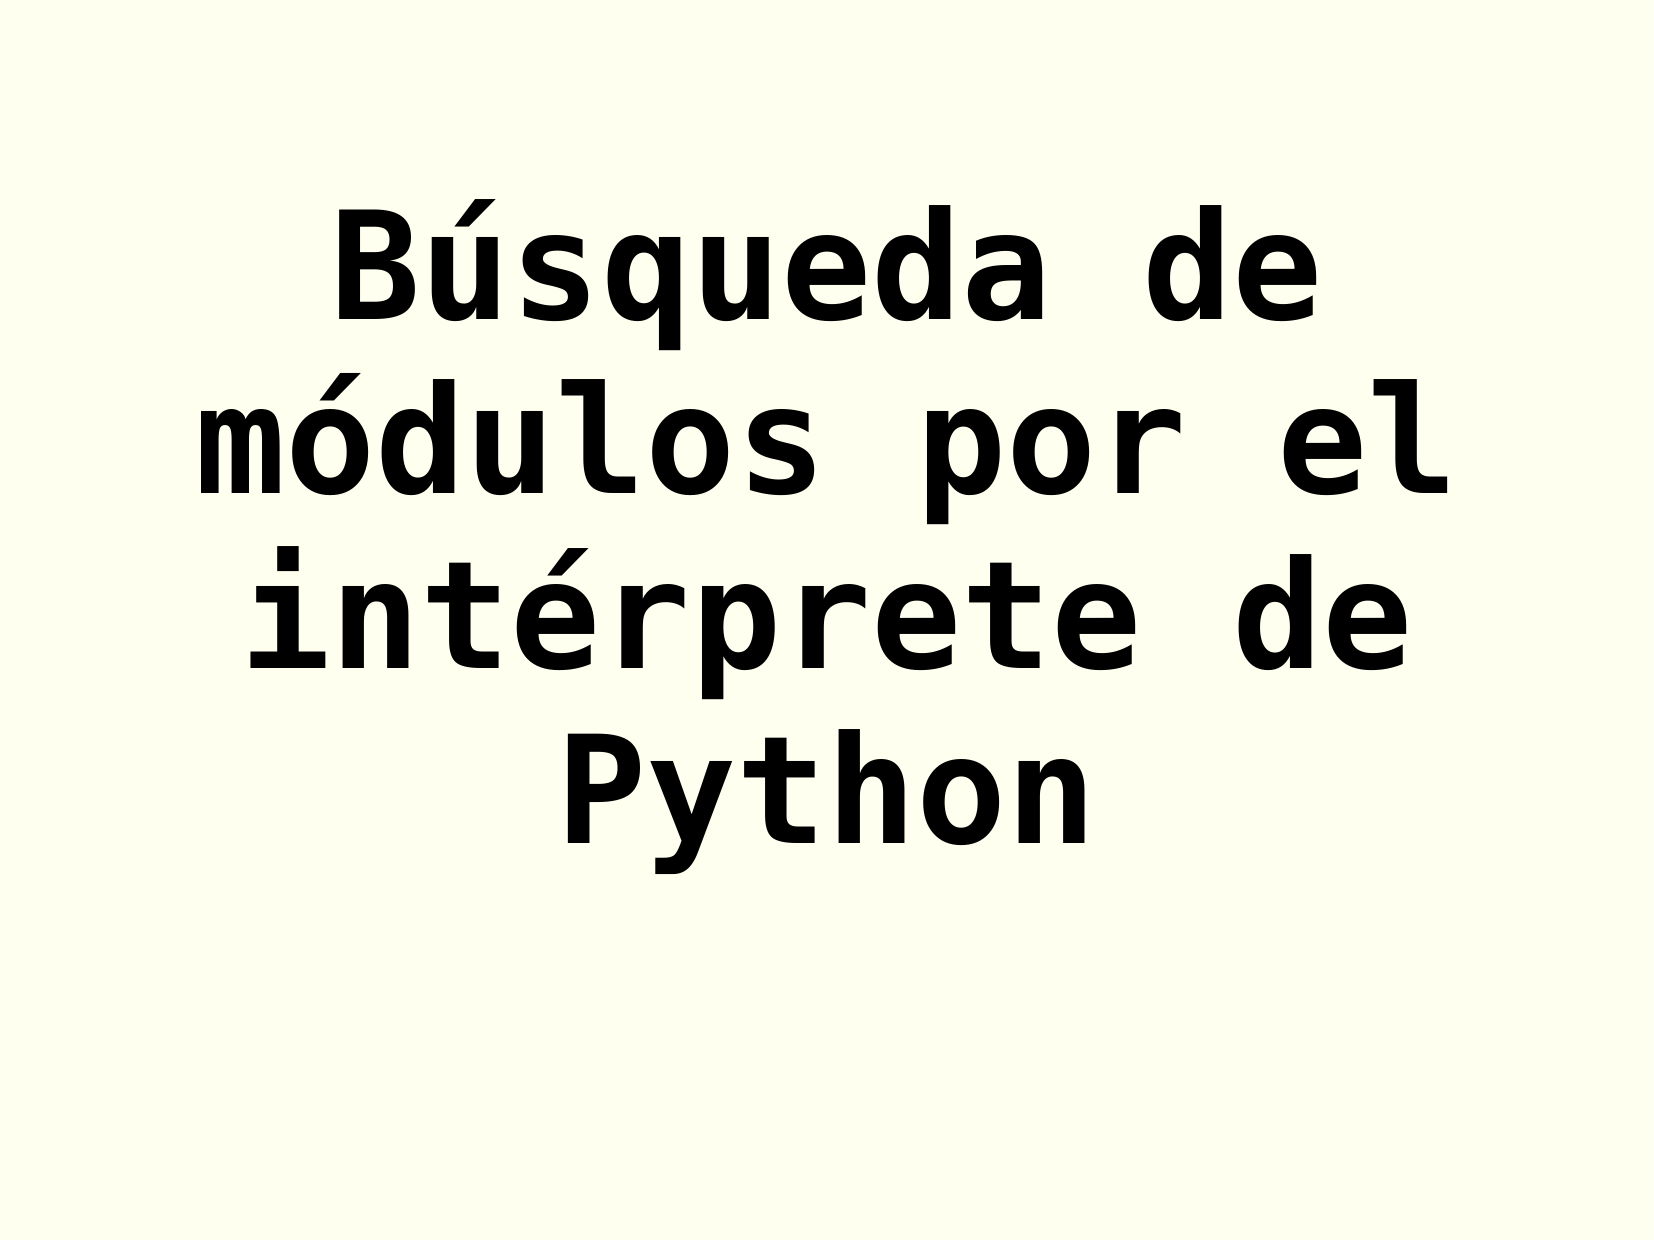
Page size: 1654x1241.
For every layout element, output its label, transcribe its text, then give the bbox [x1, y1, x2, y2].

subtitle Búsqueda de módulos por el intérprete de Python [82, 49, 1571, 1010]
